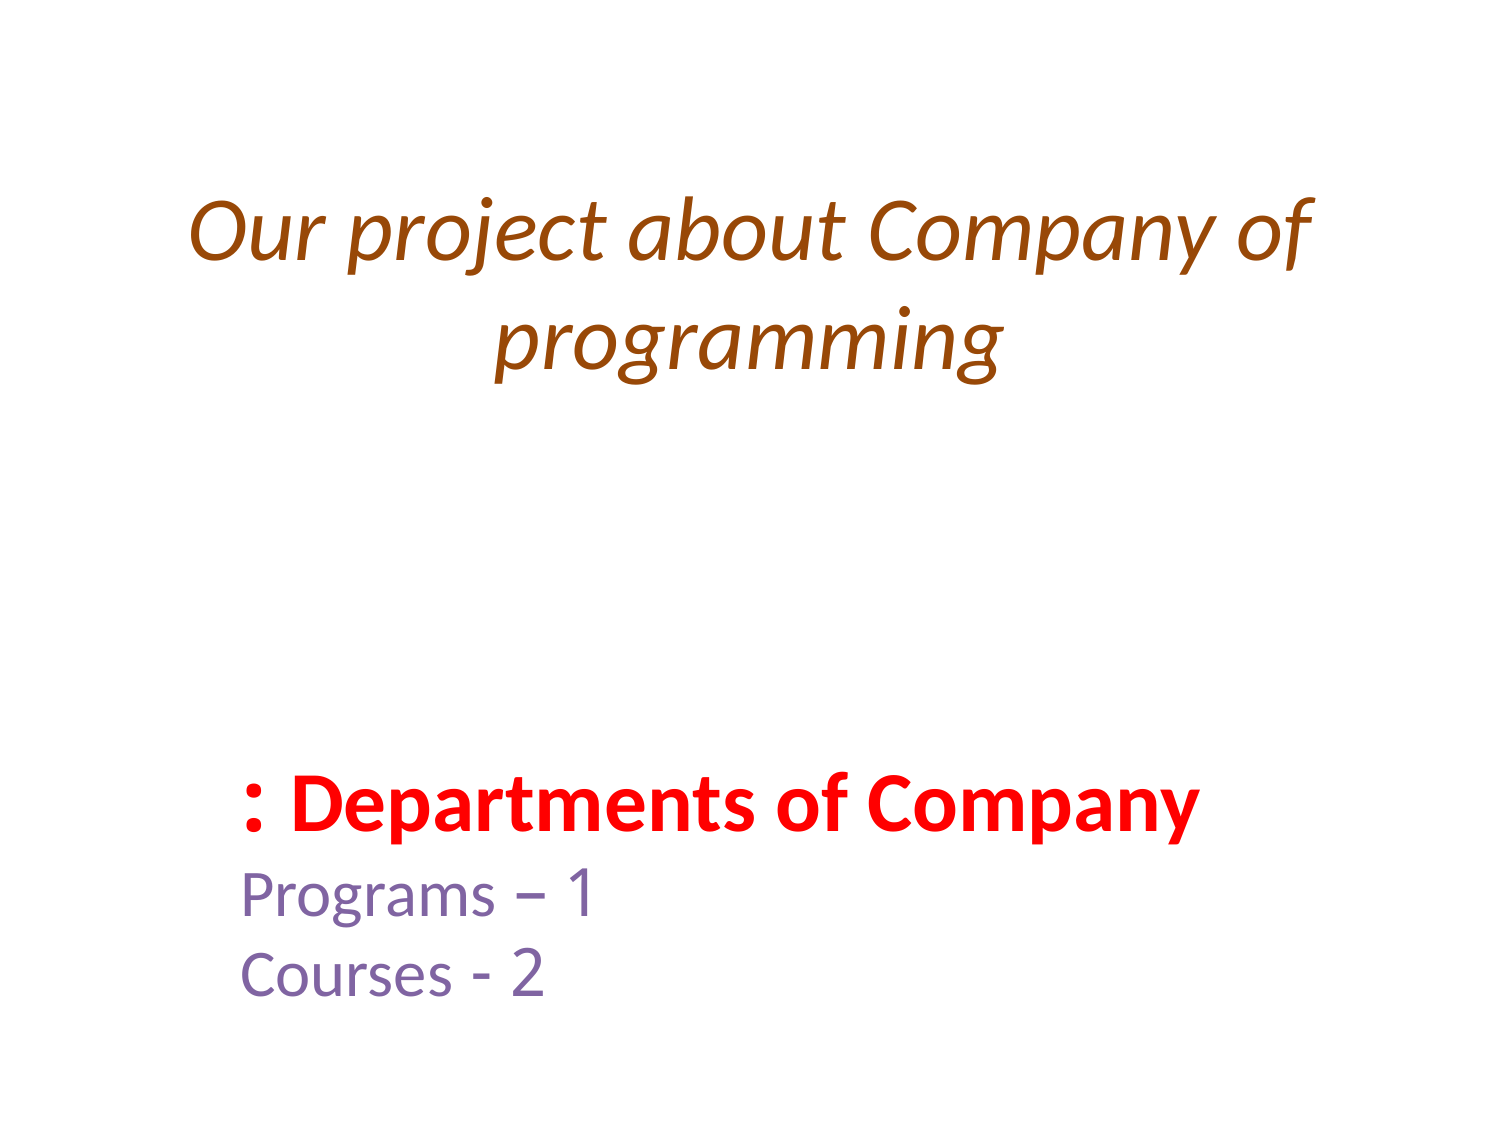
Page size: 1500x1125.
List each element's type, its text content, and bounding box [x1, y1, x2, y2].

title Our project about Company of programming [112, 160, 1388, 386]
subtitle Departments of Company : 1 – Programs 2 - Courses [225, 637, 1306, 1036]
